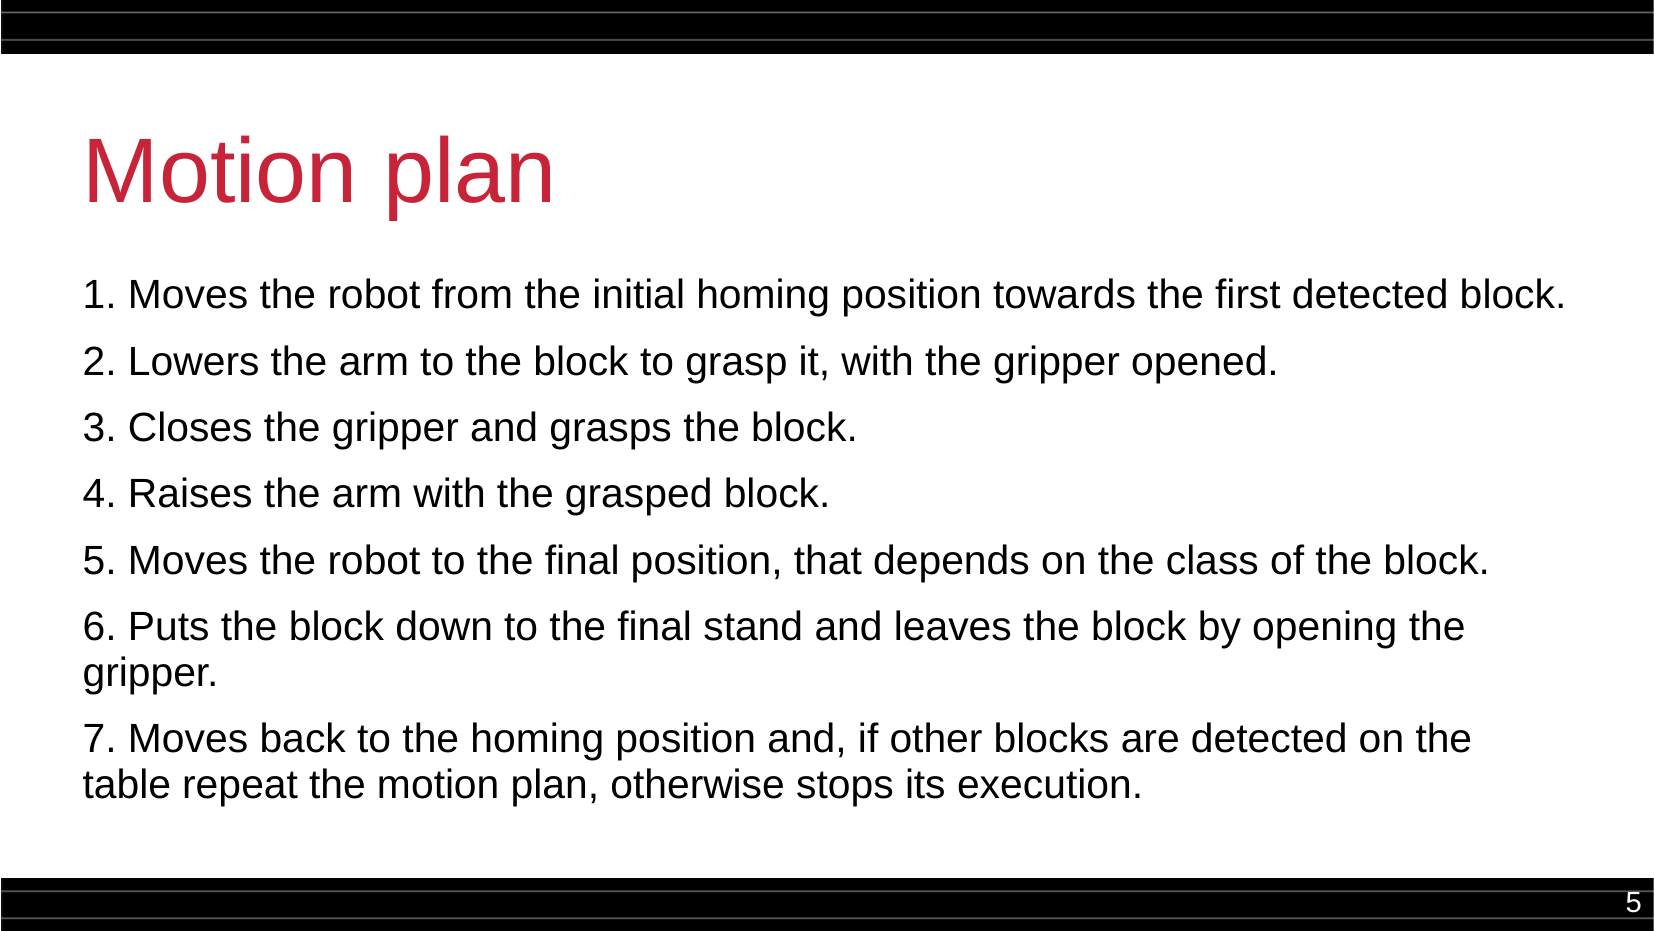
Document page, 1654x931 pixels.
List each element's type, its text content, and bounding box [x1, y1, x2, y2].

picture [1, 0, 1654, 54]
title Motion plan [82, 92, 1571, 249]
list 1. Moves the robot from the initial homing position towards the first detected block. 2. Lowers the arm to the block to grasp it, with the gripper opened. 3. Closes the gripper and grasps the block. 4. Raises the arm with the grasped block. 5. Moves the robot to the final position, that depends on the class of the block. 6. Puts the block down to the final stand and leaves the block by opening the gripper. 7. Moves back to the homing position and, if other blocks are detected on the table repeat the motion plan, otherwise stops its execution. [82, 271, 1571, 851]
picture [1, 878, 1654, 931]
